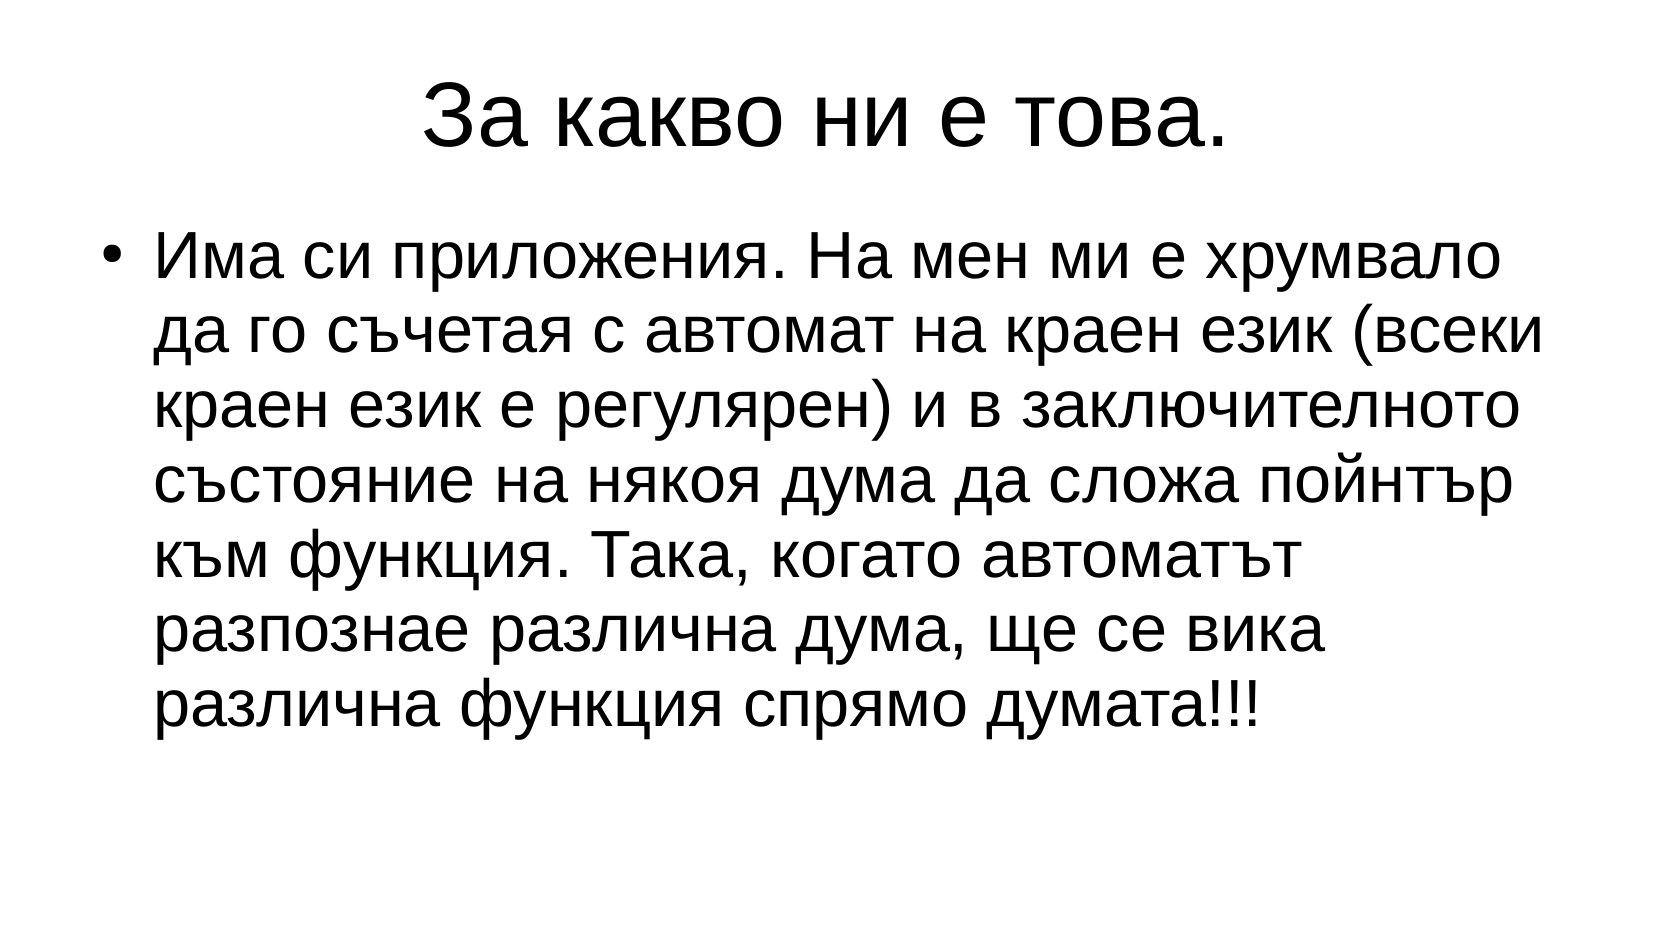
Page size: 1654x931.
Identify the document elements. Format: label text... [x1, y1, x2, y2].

list Има си приложения. На мен ми е хрумвало да го съчетая с автомат на краен език (всеки краен език е регулярен) и в заключителното състояние на някоя дума да сложа пойнтър към функция. Така, когато автоматът разпознае различна дума, ще се вика различна функция спрямо думата!!! [82, 217, 1571, 758]
title За какво ни е това. [82, 37, 1571, 193]
